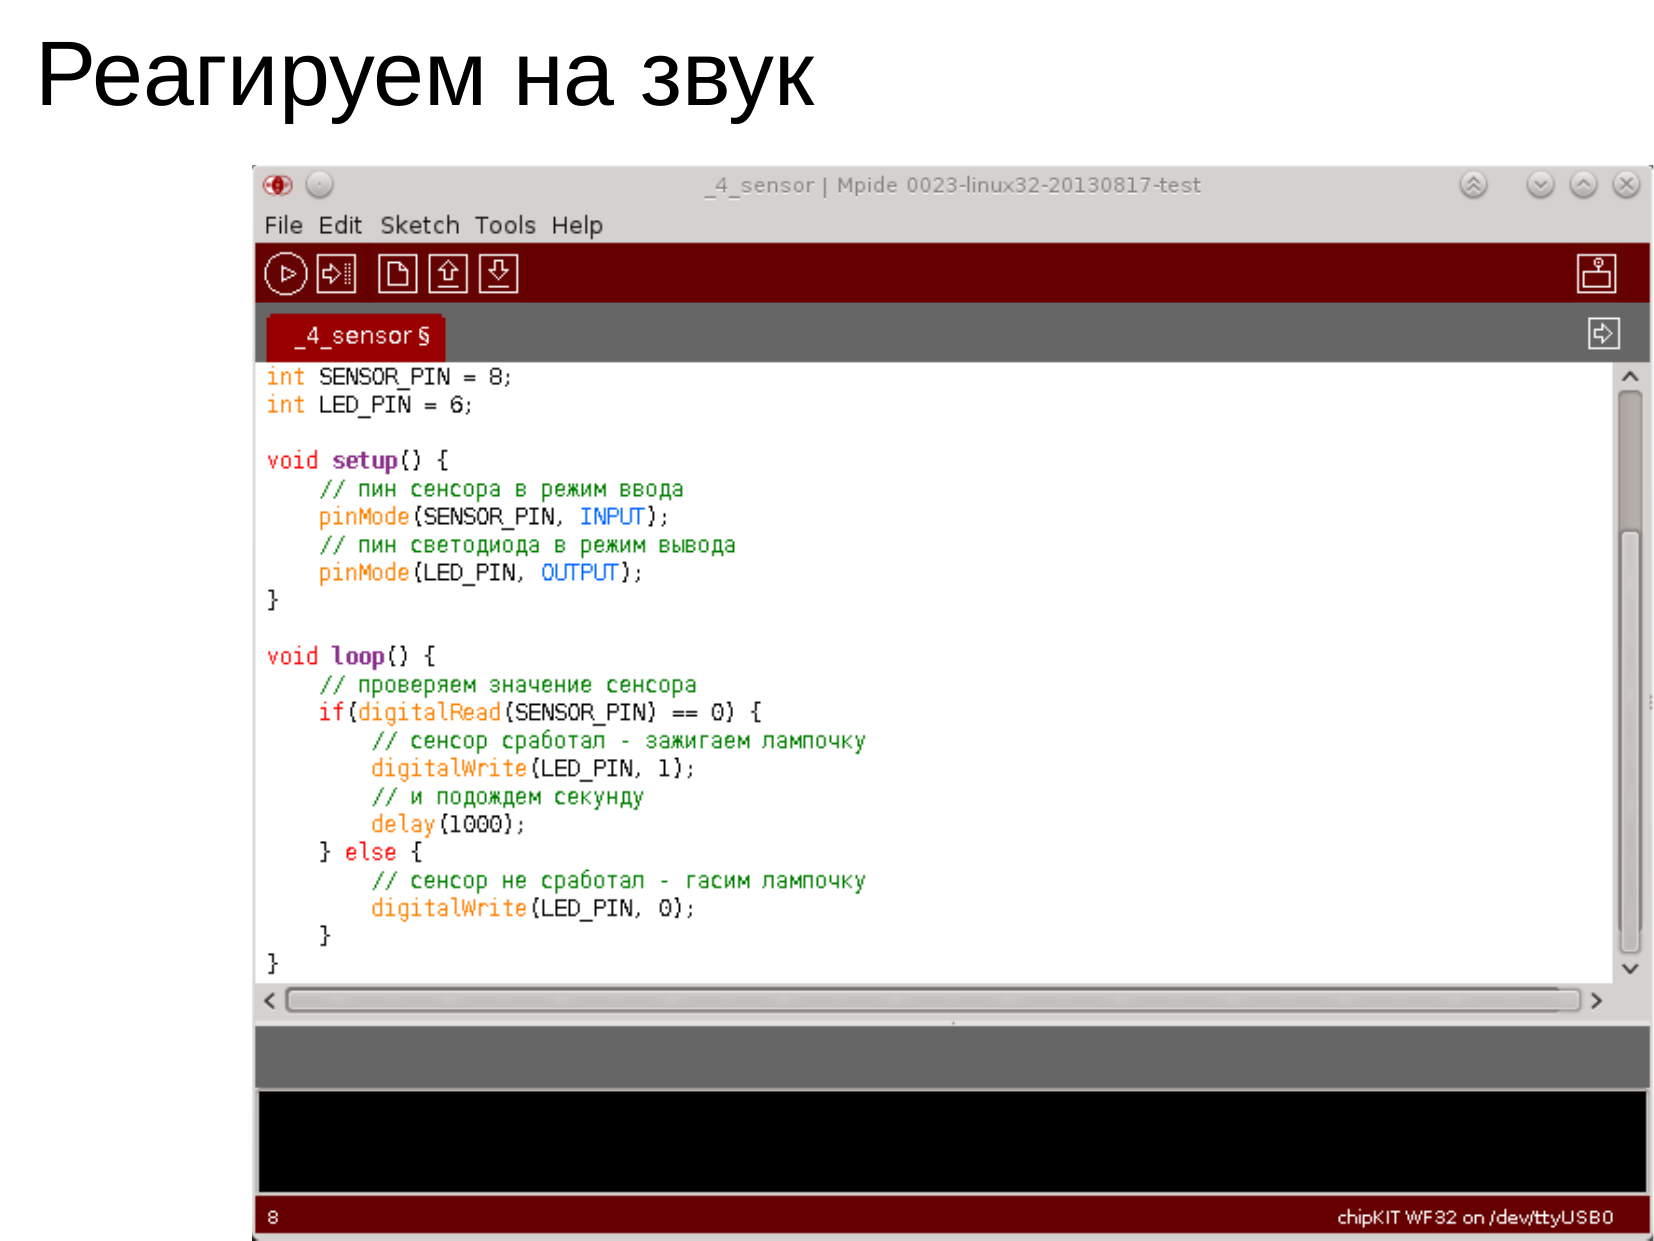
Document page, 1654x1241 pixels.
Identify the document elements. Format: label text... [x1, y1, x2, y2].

picture [252, 165, 1654, 1241]
title Реагируем на звук [35, 17, 1524, 130]
